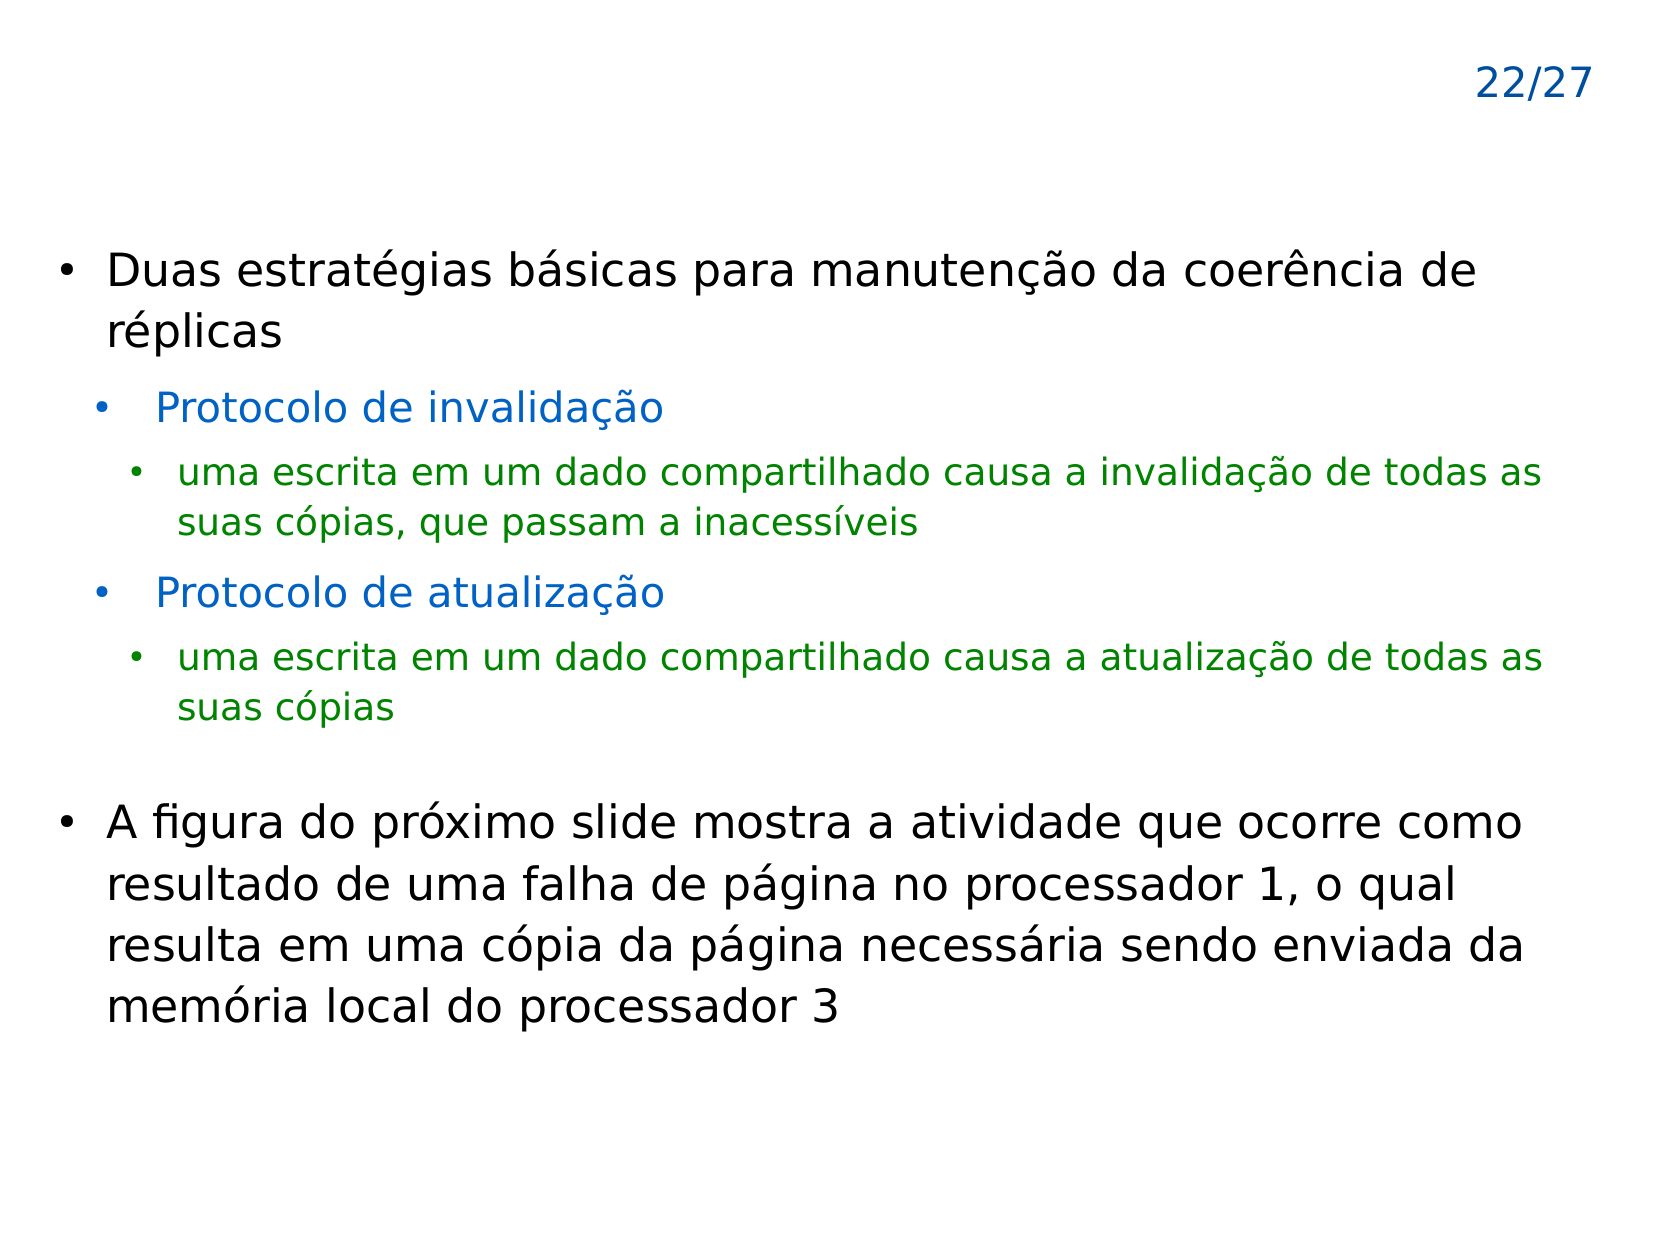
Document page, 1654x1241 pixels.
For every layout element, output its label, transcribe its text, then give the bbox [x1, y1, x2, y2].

list Duas estratégias básicas para manutenção da coerência de réplicas Protocolo de invalidação uma escrita em um dado compartilhado causa a invalidação de todas as suas cópias, que passam a inacessíveis Protocolo de atualização uma escrita em um dado compartilhado causa a atualização de todas as suas cópias A figura do próximo slide mostra a atividade que ocorre como resultado de uma falha de página no processador 1, o qual resulta em uma cópia da página necessária sendo enviada da memória local do processador 3 [59, 236, 1595, 1211]
